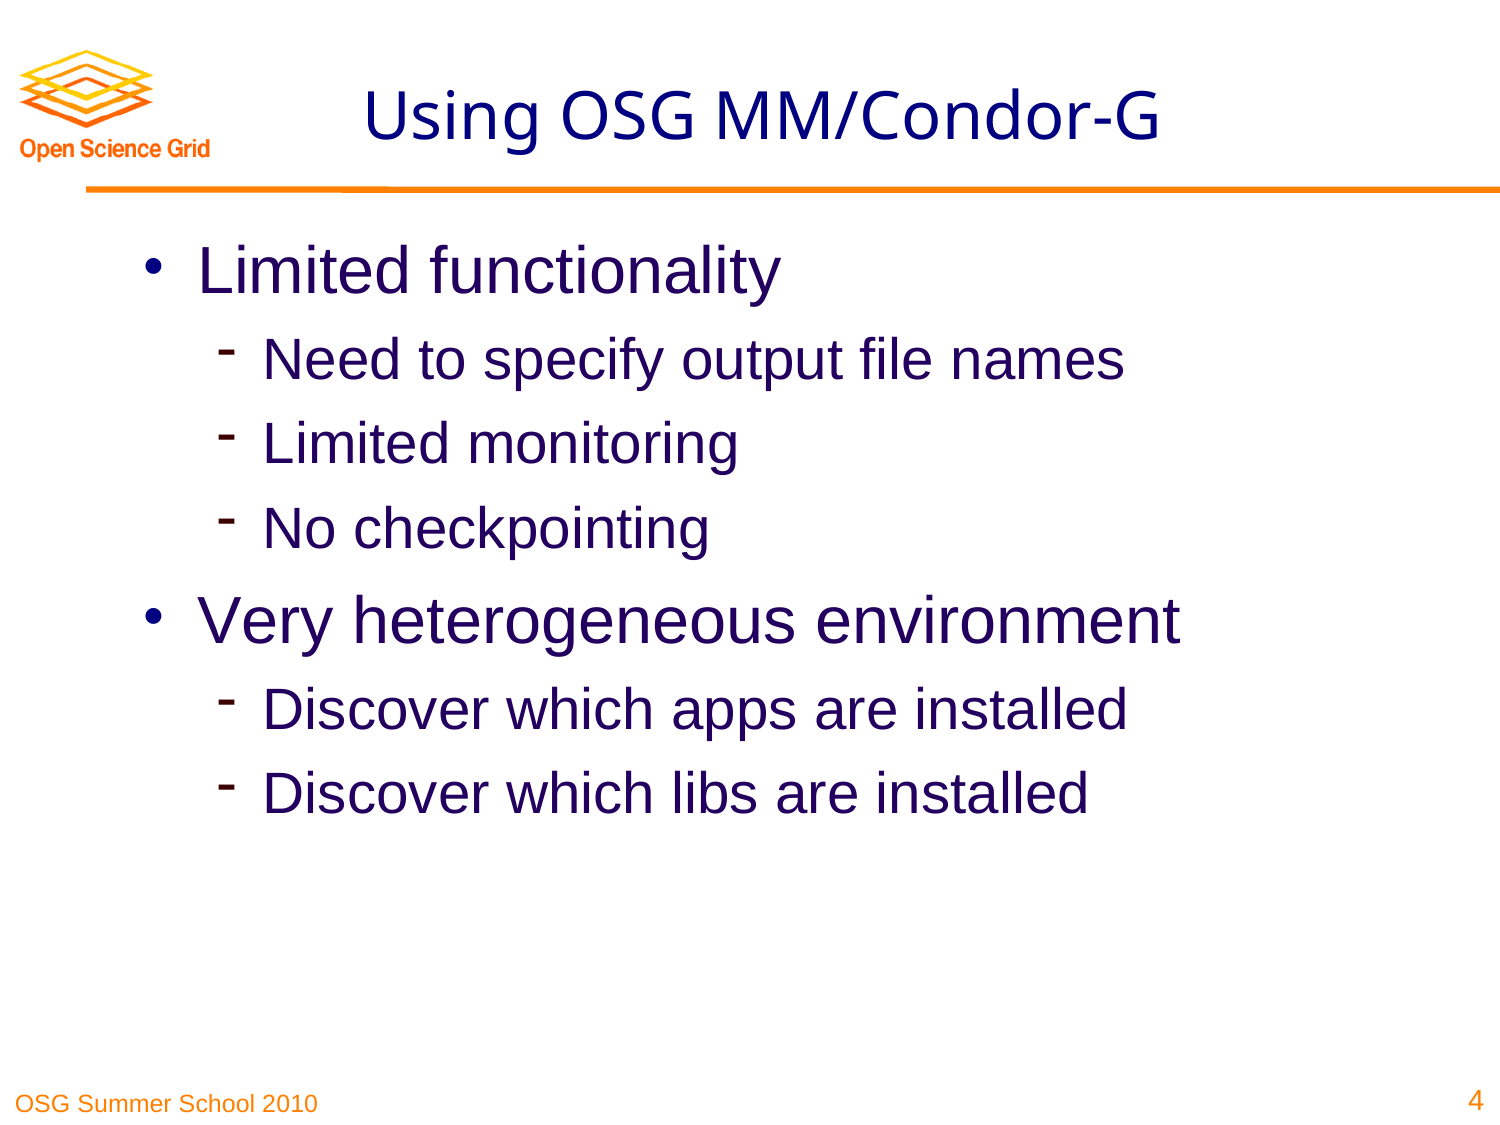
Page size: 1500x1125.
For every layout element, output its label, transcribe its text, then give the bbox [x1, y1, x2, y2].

title Using OSG MM/Condor-G [201, 18, 1342, 207]
list Limited functionality Need to specify output file names Limited monitoring No checkpointing Very heterogeneous environment Discover which apps are installed Discover which libs are installed [127, 218, 1403, 988]
picture [0, 27, 201, 179]
